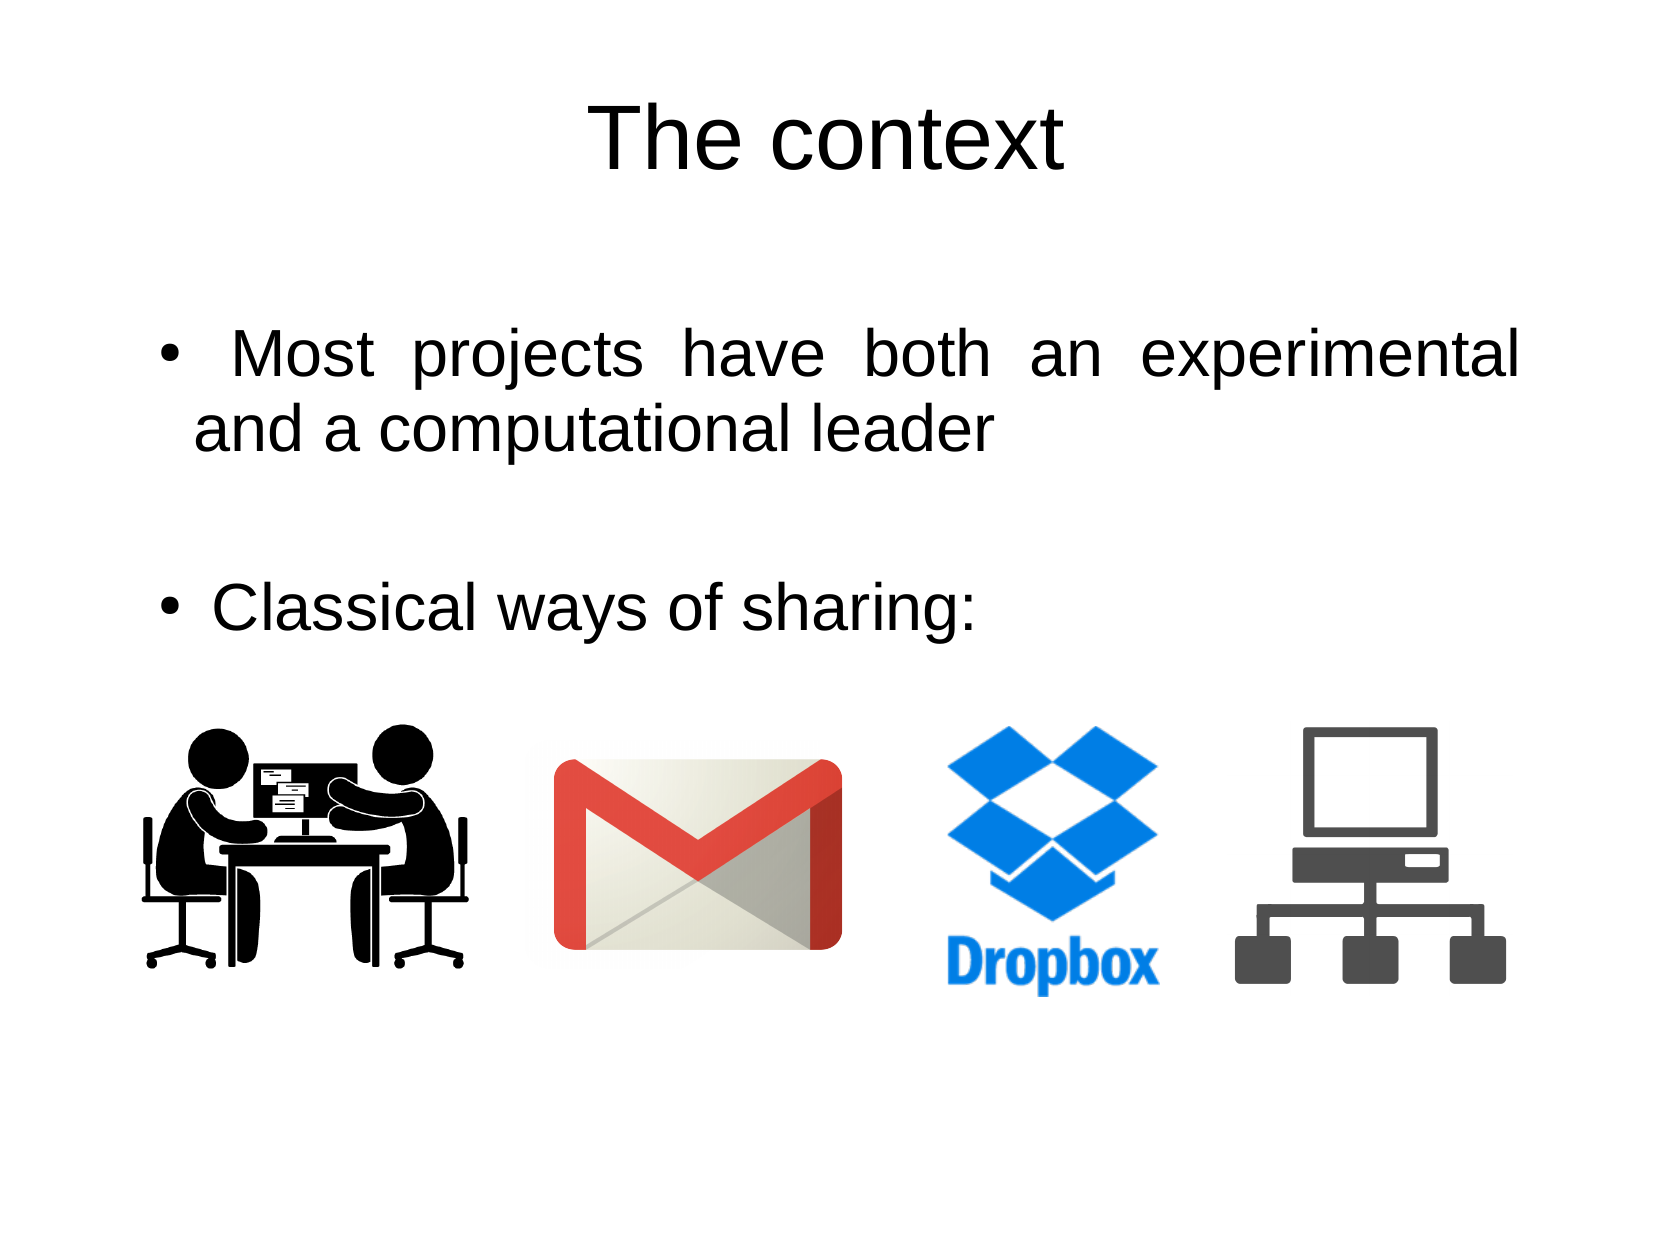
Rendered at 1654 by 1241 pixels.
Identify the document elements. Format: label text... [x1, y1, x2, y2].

text_box The context [547, 79, 1105, 211]
picture [525, 740, 871, 969]
text_box Classical ways of sharing: [143, 563, 1066, 666]
picture [947, 726, 1160, 997]
picture [1227, 721, 1513, 996]
picture [130, 692, 476, 982]
text_box Most projects have both an experimental and a computational leader [143, 309, 1538, 495]
